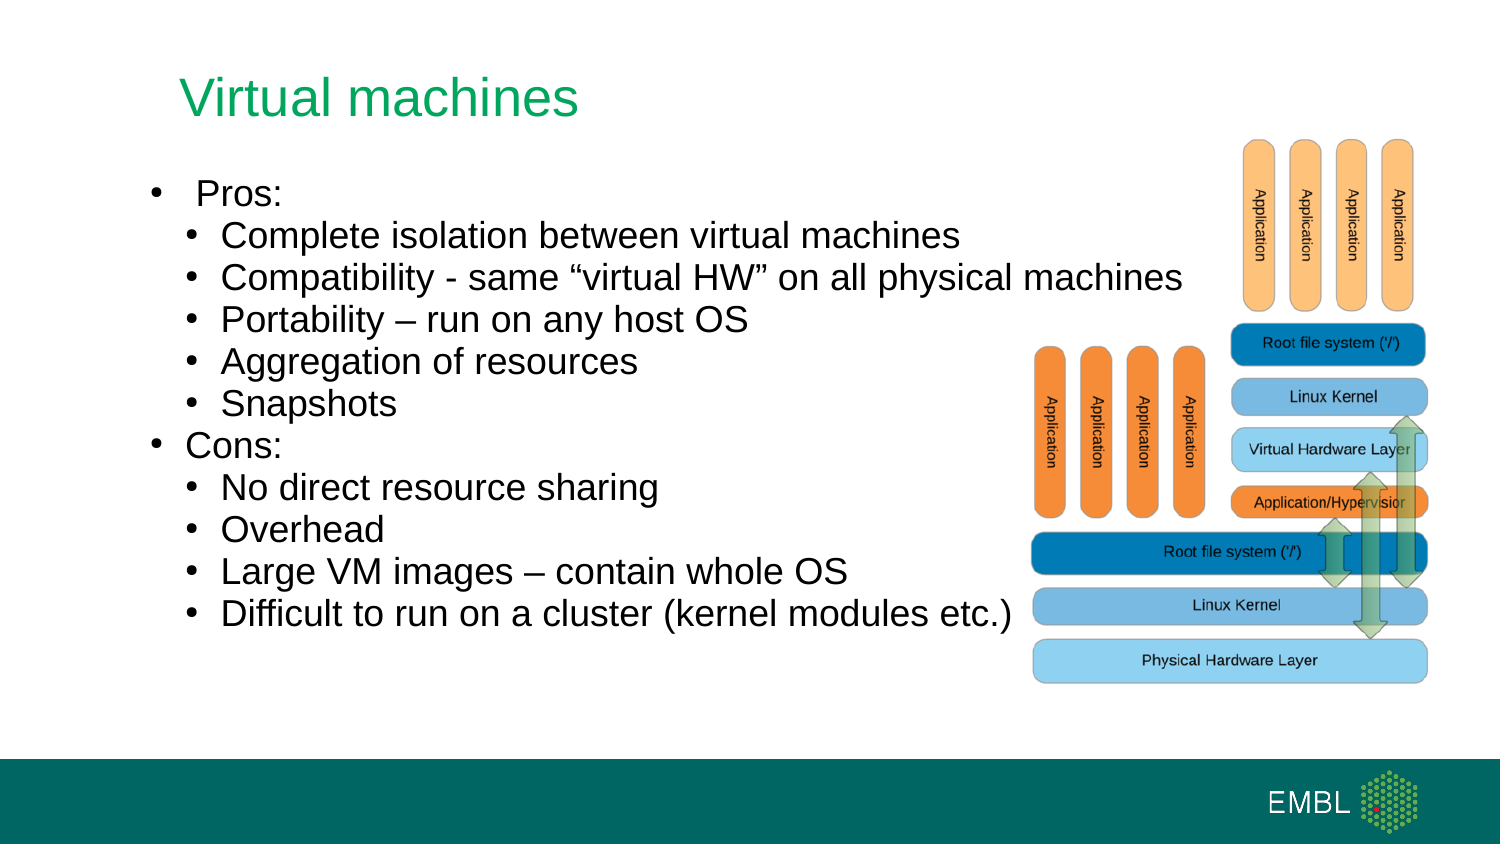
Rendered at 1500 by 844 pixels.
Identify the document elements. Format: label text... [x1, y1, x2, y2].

picture [1020, 130, 1438, 693]
text_box Virtual machines [165, 60, 596, 136]
text_box Pros: Complete isolation between virtual machines Compatibility - same “virtual HW” on all physical machines Portability – run on any host OS Aggregation of resources Snapshots Cons: No direct resource sharing Overhead Large VM images – contain whole OS Difficult to run on a cluster (kernel modules etc.) [135, 165, 1020, 642]
